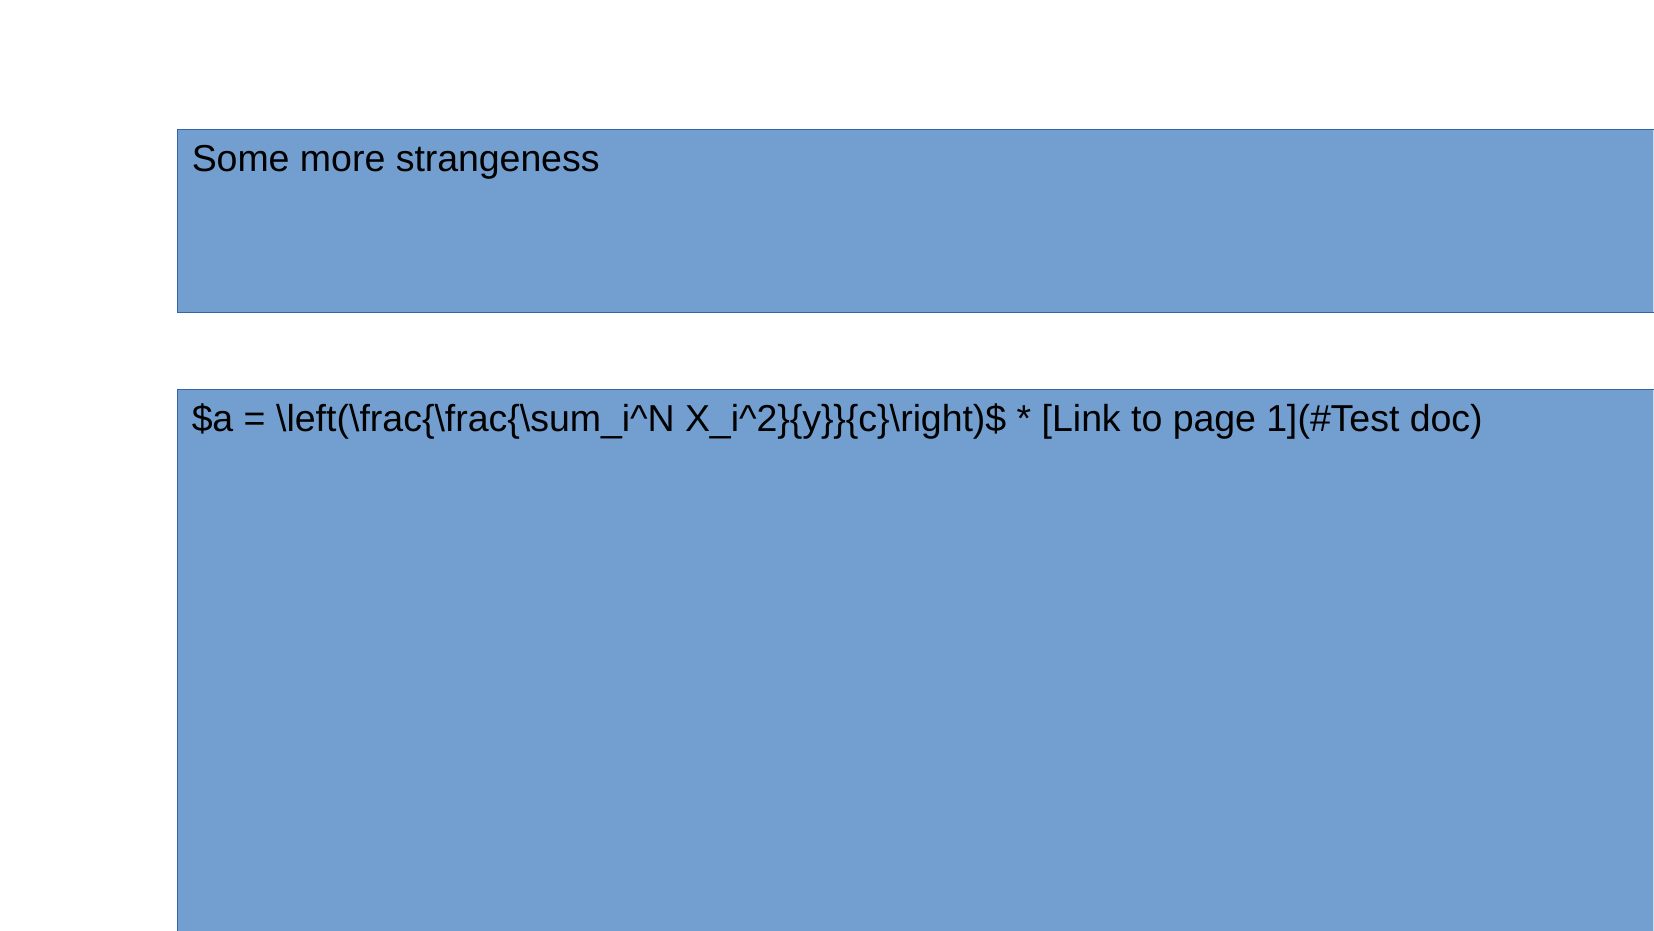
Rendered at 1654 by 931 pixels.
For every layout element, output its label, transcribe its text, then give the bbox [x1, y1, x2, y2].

text_box $a = \left(\frac{\frac{\sum_i^N X_i^2}{y}}{c}\right)$ * [Link to page 1](#Test doc) [177, 389, 1654, 931]
text_box Some more strangeness [177, 129, 1654, 313]
